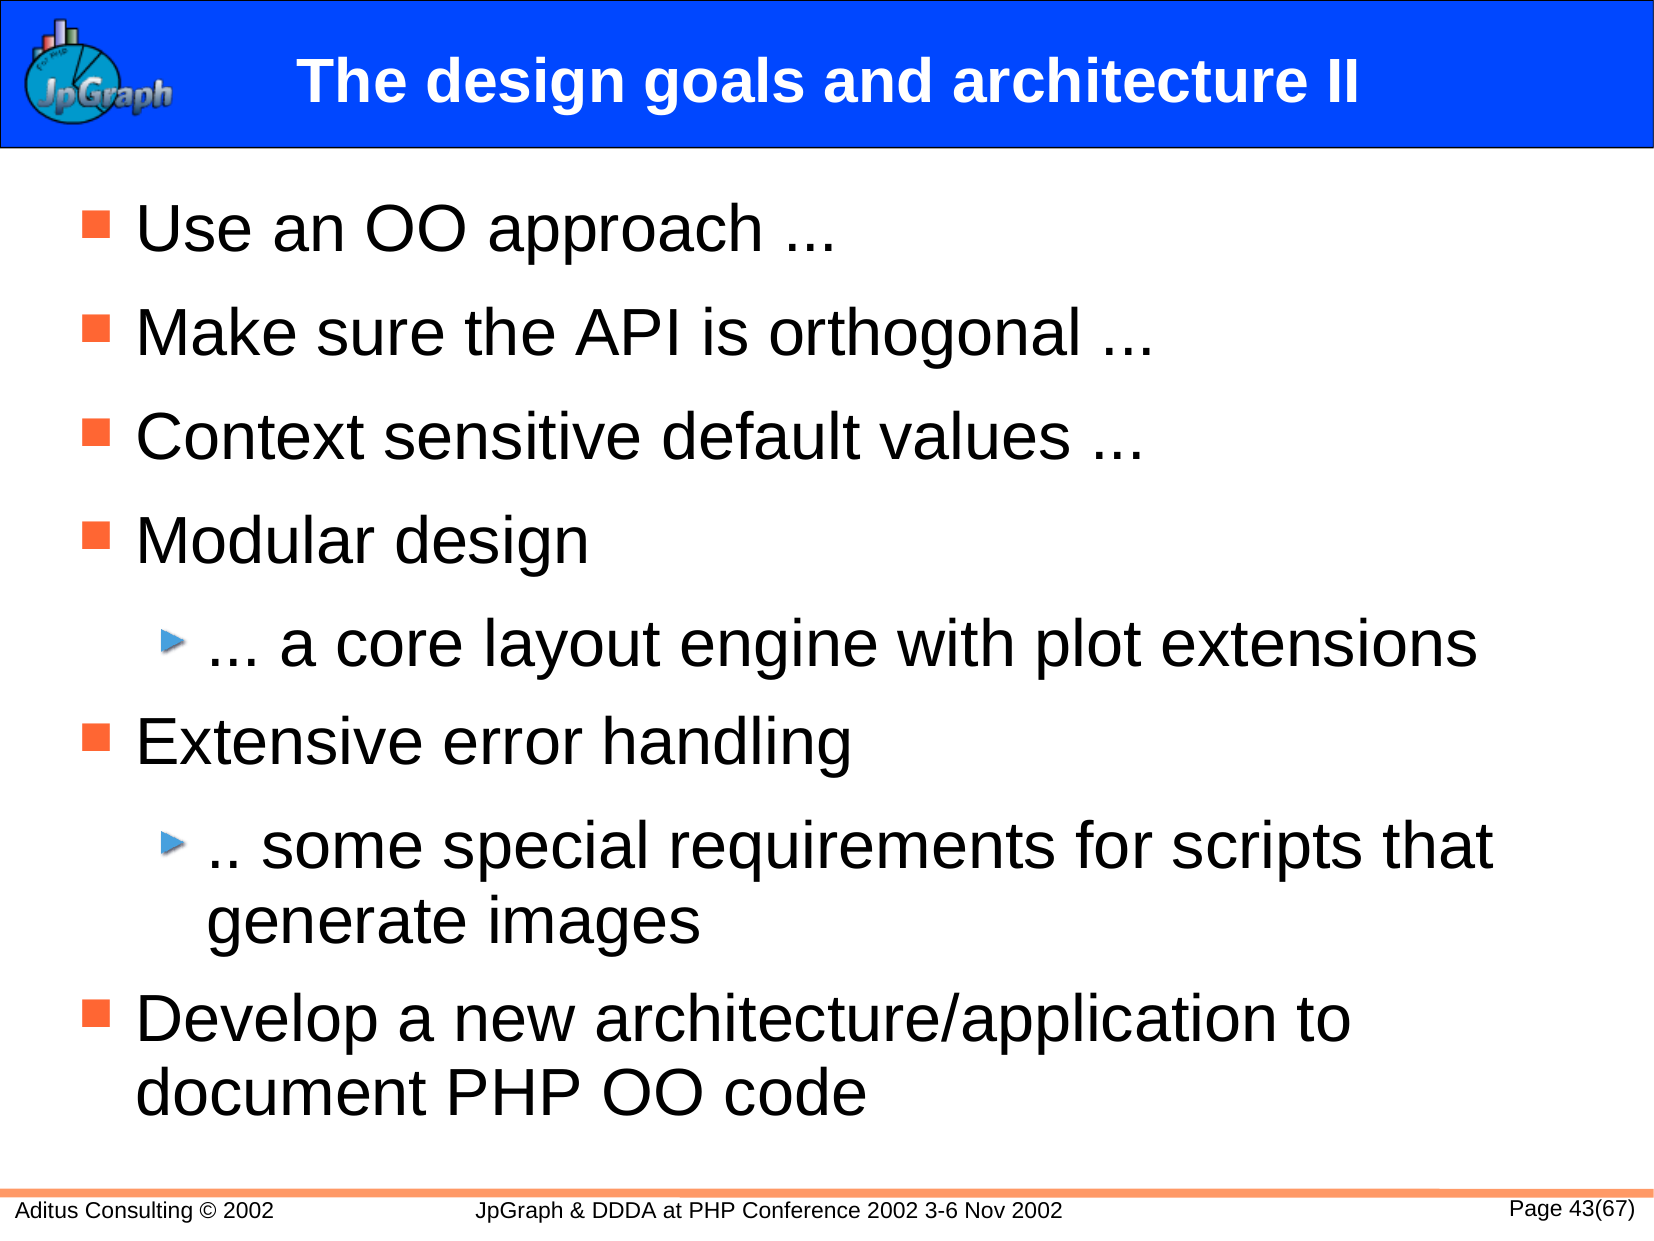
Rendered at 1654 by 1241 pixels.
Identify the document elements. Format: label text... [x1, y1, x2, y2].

title The design goals and architecture II [123, 0, 1536, 163]
picture [20, 17, 123, 128]
list Use an OO approach ... Make sure the API is orthogonal ... Context sensitive default values ... Modular design ... a core layout engine with plot extensions Extensive error handling .. some special requirements for scripts that generate images Develop a new architecture/application to document PHP OO code [64, 191, 1580, 1152]
